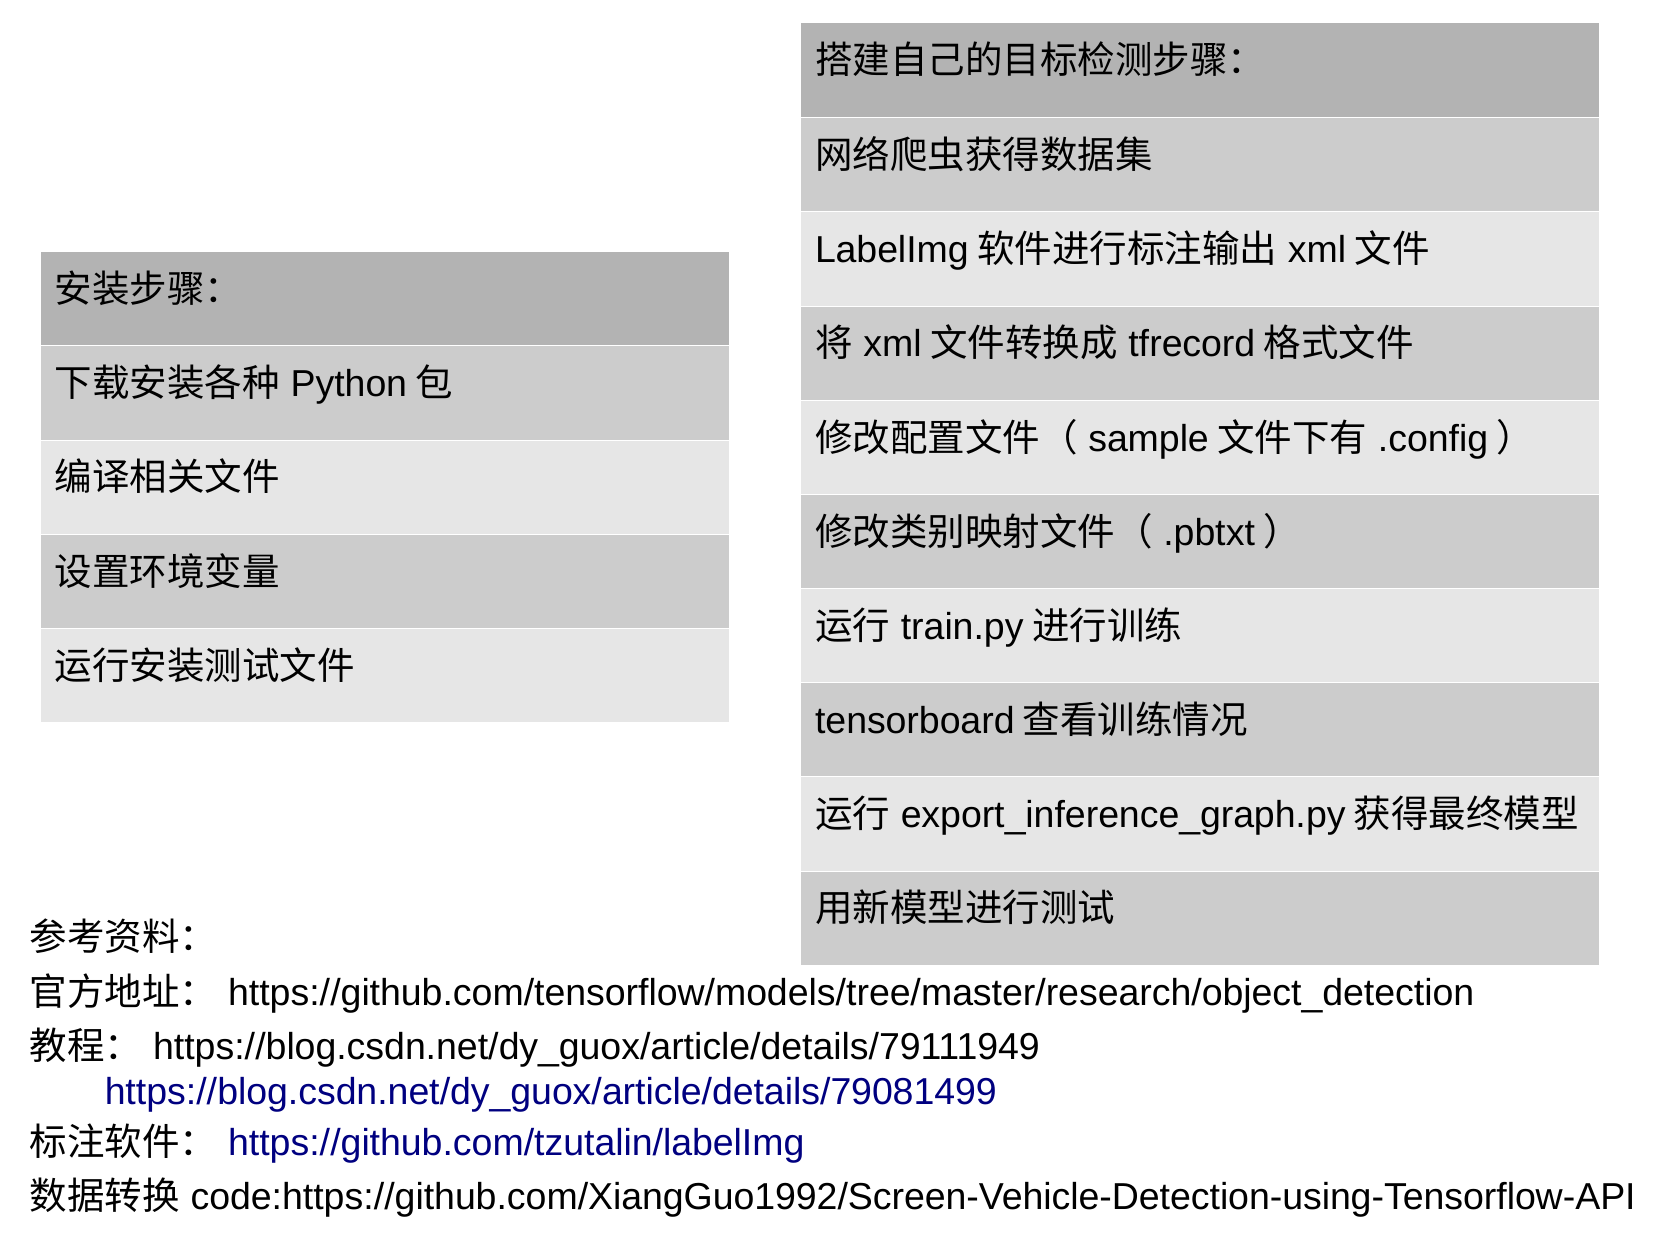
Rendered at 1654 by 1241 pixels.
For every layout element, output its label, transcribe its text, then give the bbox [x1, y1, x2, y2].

table_cell 运行export_inference_graph.py获得最终模型 [801, 777, 1599, 871]
table_cell tensorboard查看训练情况 [801, 683, 1599, 776]
table_cell 修改类别映射文件（.pbtxt） [801, 495, 1599, 588]
table_cell 网络爬虫获得数据集 [801, 118, 1599, 211]
table_cell LabelImg软件进行标注输出xml文件 [801, 212, 1599, 306]
table_cell 设置环境变量 [41, 535, 729, 628]
table_cell 编译相关文件 [41, 441, 729, 534]
table_header 安装步骤： [41, 252, 729, 345]
table_cell 将xml文件转换成tfrecord格式文件 [801, 307, 1599, 400]
table_cell 修改配置文件（sample文件下有.config） [801, 401, 1599, 494]
table_cell 运行train.py进行训练 [801, 589, 1599, 682]
table_header 搭建自己的目标检测步骤： [801, 23, 1599, 117]
text_box 参考资料： 官方地址：https://github.com/tensorflow/models/tree/master/research/object_detection 教程：https://blog.csdn.net/dy_guox/article/details/79111949 https://blog.csdn.net/dy_guox/article/details/79081499 标注软件：https://github.com/tzutalin/labelImg 数据转换code:https://github.com/XiangGuo1992/Screen-Vehicle-Detection-using-Tensorflow-API [15, 900, 1654, 1241]
table_cell 下载安装各种Python包 [41, 346, 729, 440]
table_cell 运行安装测试文件 [41, 629, 729, 722]
table_cell 用新模型进行测试 [801, 872, 1599, 965]
